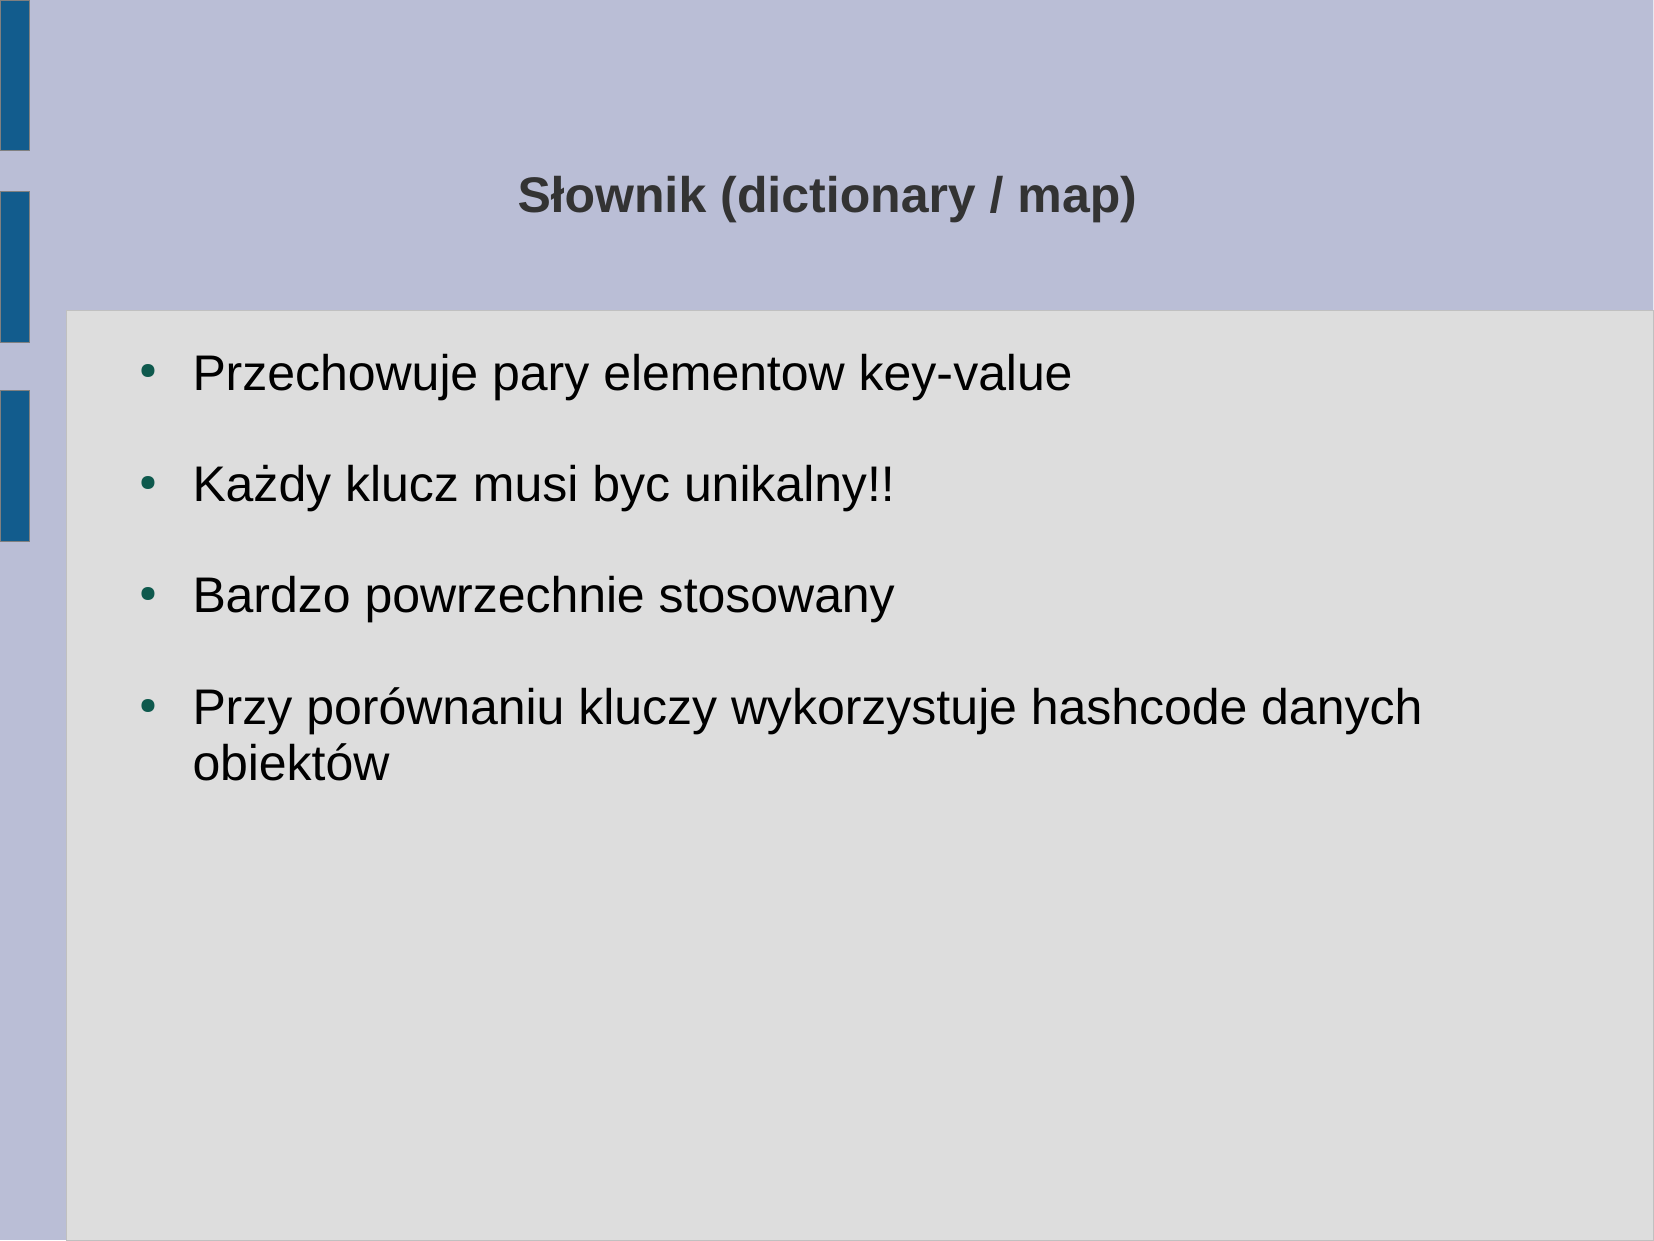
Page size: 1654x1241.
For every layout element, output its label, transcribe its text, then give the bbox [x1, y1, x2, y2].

list Przechowuje pary elementow key-value Każdy klucz musi byc unikalny!! Bardzo powrzechnie stosowany Przy porównaniu kluczy wykorzystuje hashcode danych obiektów [121, 344, 1534, 1127]
title Słownik (dictionary / map) [121, 91, 1534, 299]
